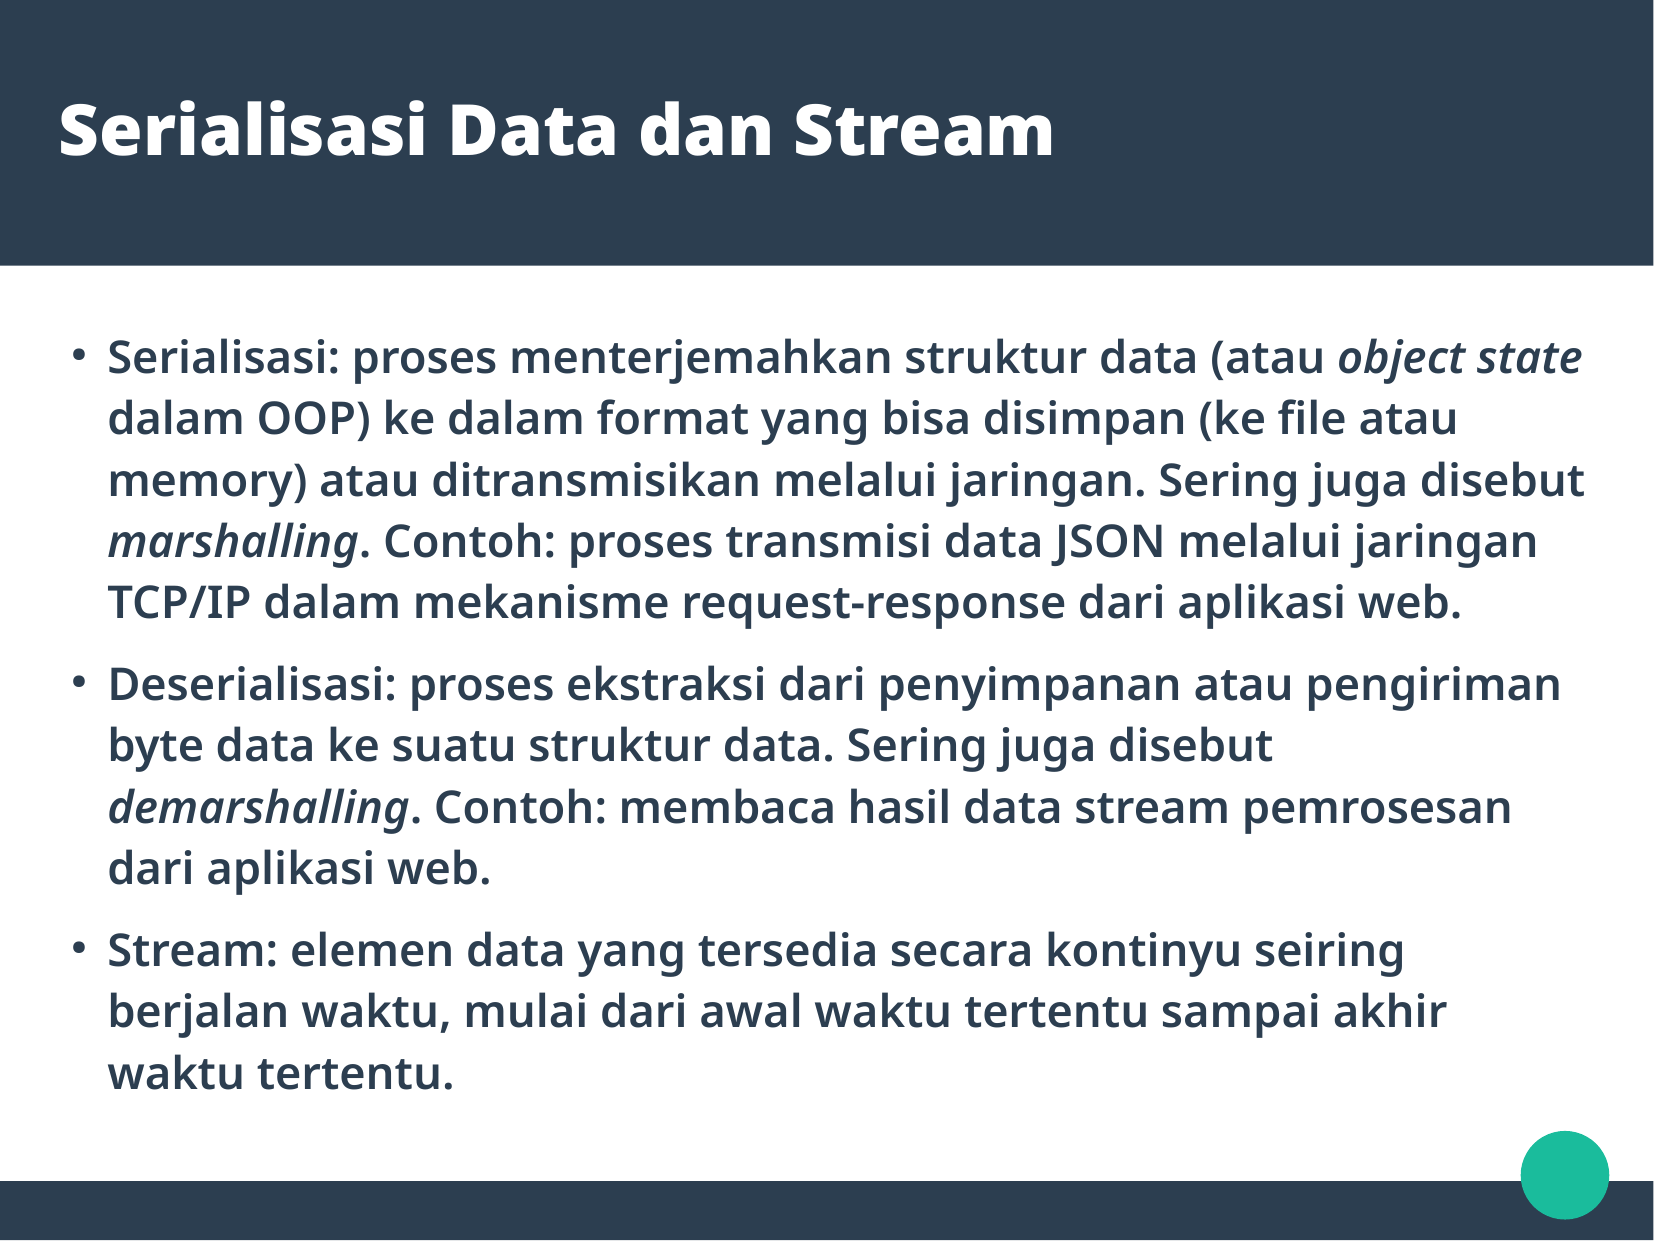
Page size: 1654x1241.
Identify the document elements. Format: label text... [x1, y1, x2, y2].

title Serialisasi Data dan Stream [59, 49, 1595, 207]
list Serialisasi: proses menterjemahkan struktur data (atau object state dalam OOP) ke dalam format yang bisa disimpan (ke file atau memory) atau ditransmisikan melalui jaringan. Sering juga disebut marshalling. Contoh: proses transmisi data JSON melalui jaringan TCP/IP dalam mekanisme request-response dari aplikasi web. Deserialisasi: proses ekstraksi dari penyimpanan atau pengiriman byte data ke suatu struktur data. Sering juga disebut demarshalling. Contoh: membaca hasil data stream pemrosesan dari aplikasi web. Stream: elemen data yang tersedia secara kontinyu seiring berjalan waktu, mulai dari awal waktu tertentu sampai akhir waktu tertentu. [59, 324, 1595, 1152]
